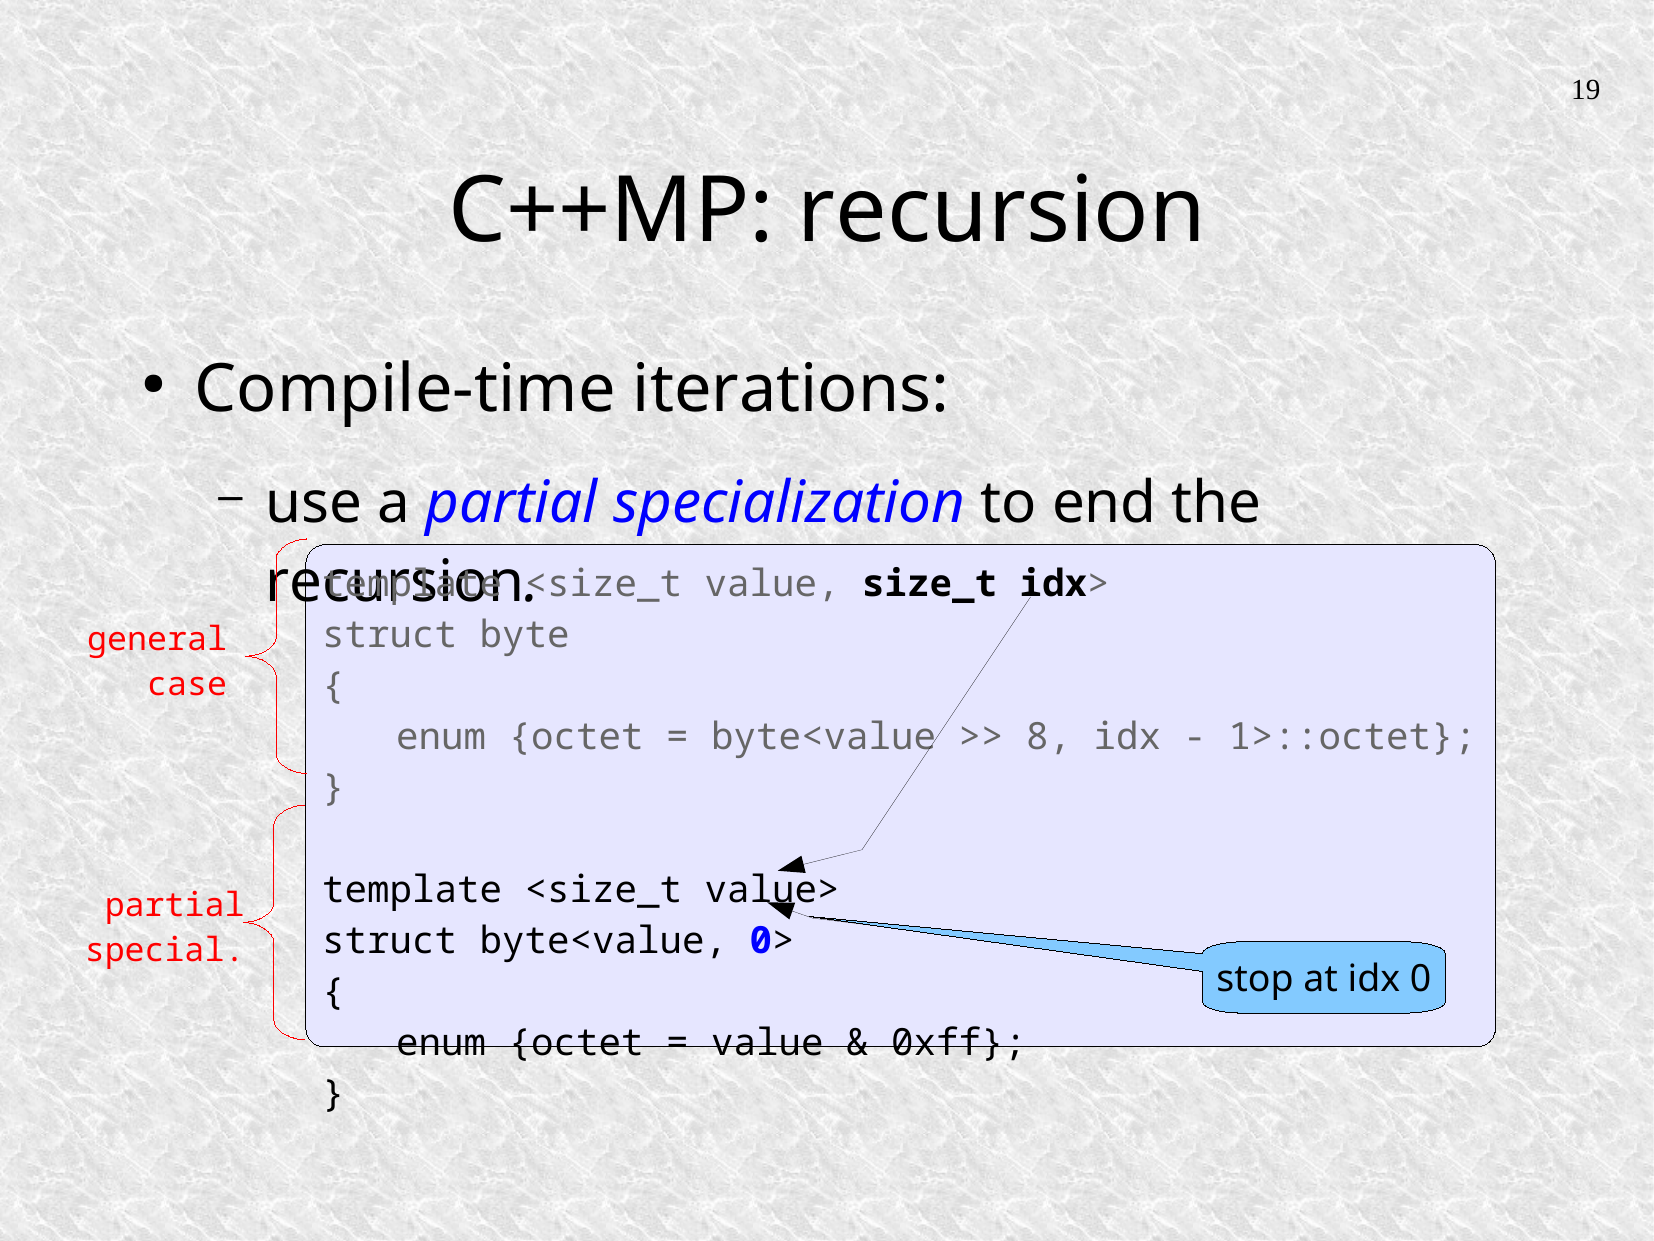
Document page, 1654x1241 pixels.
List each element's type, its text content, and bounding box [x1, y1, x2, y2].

text_box partial special. [84, 880, 245, 959]
text_box template <size_t value, size_t idx> struct byte { enum {octet = byte<value >> 8, idx - 1>::octet}; } template <size_t value> struct byte<value, 0> { enum {octet = value & 0xff}; } [322, 556, 1477, 1038]
list Compile-time iterations: use a partial specialization to end the recursion. [123, 339, 1536, 1147]
text_box general case [87, 614, 228, 693]
picture [0, 0, 1654, 1241]
title C++MP: recursion [121, 102, 1534, 310]
text_box stop at idx 0 [809, 916, 1446, 1014]
